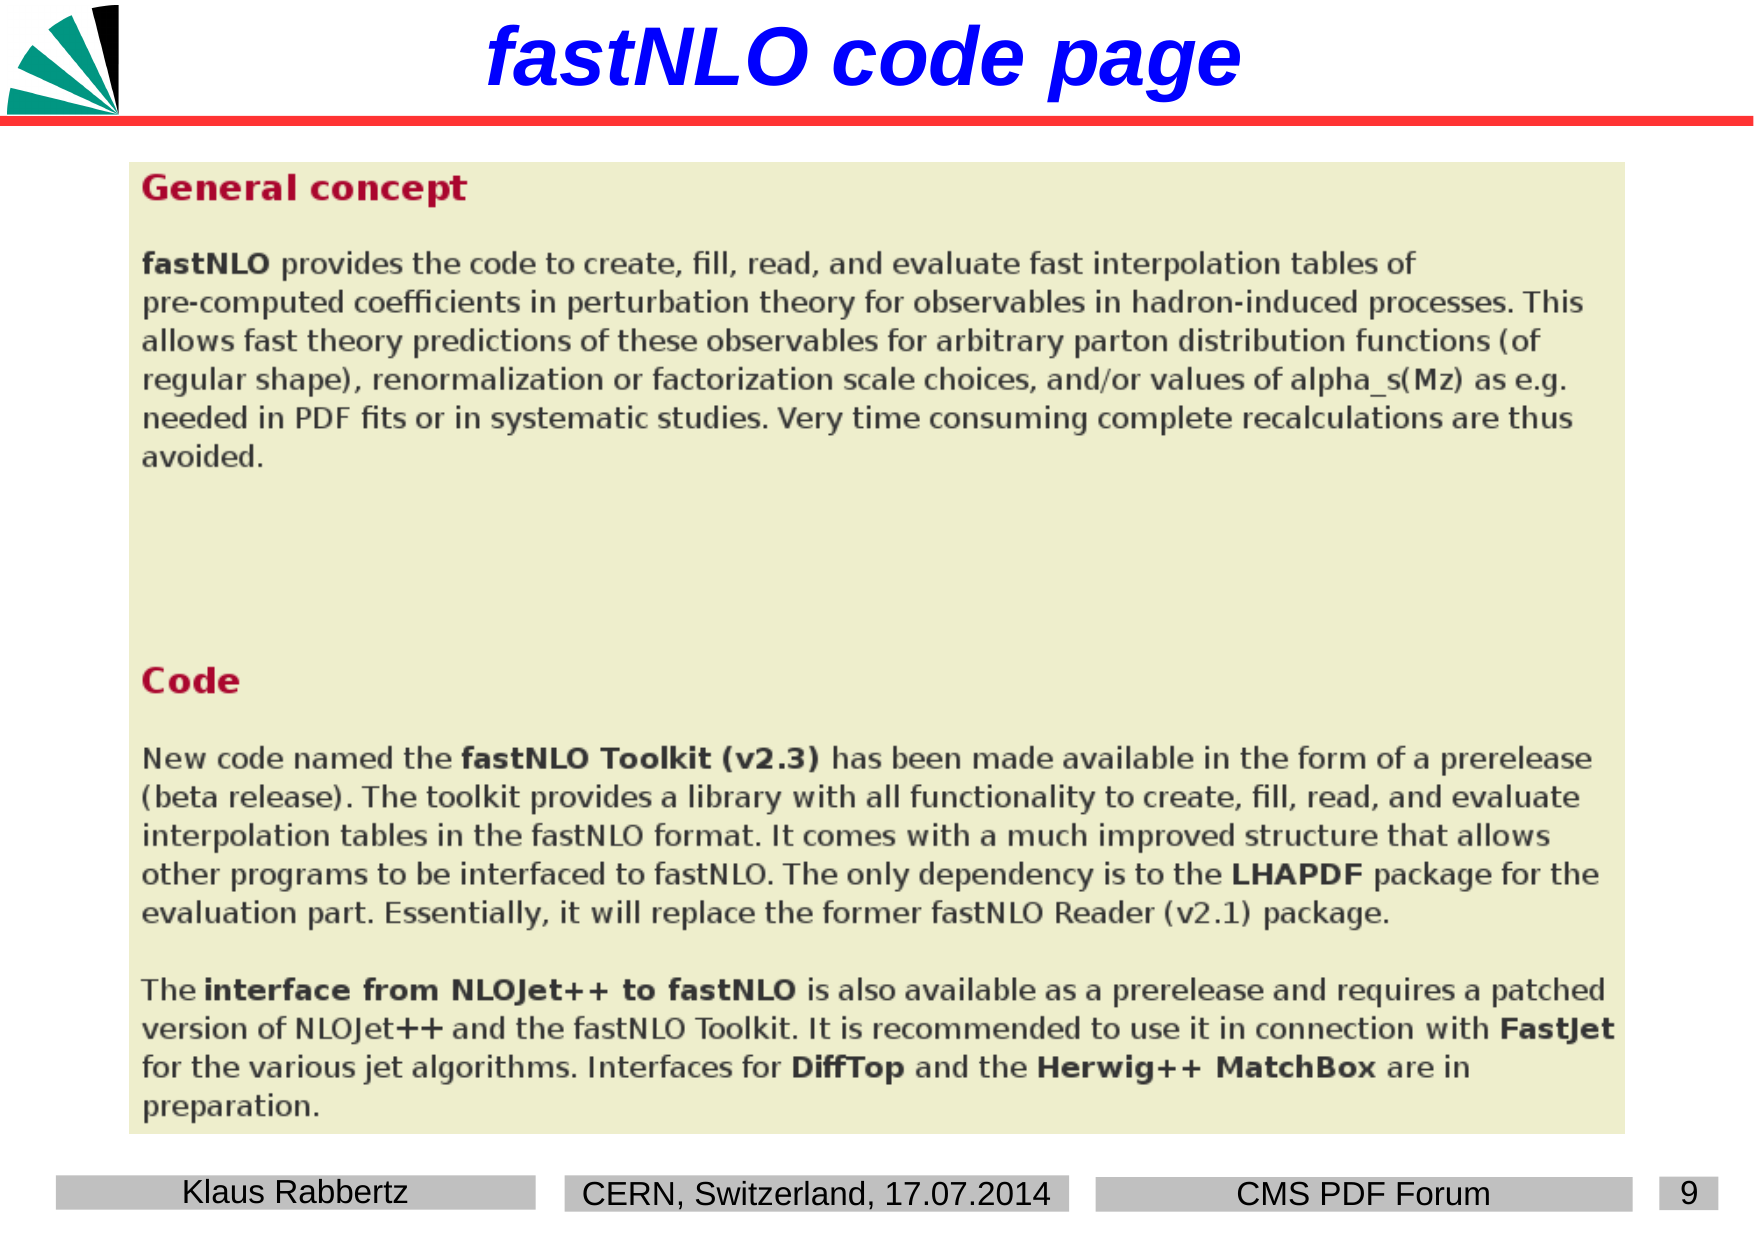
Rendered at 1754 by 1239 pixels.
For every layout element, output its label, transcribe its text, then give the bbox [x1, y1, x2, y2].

picture [129, 162, 1625, 1134]
picture [7, 5, 119, 116]
title fastNLO code page [123, 0, 1606, 114]
